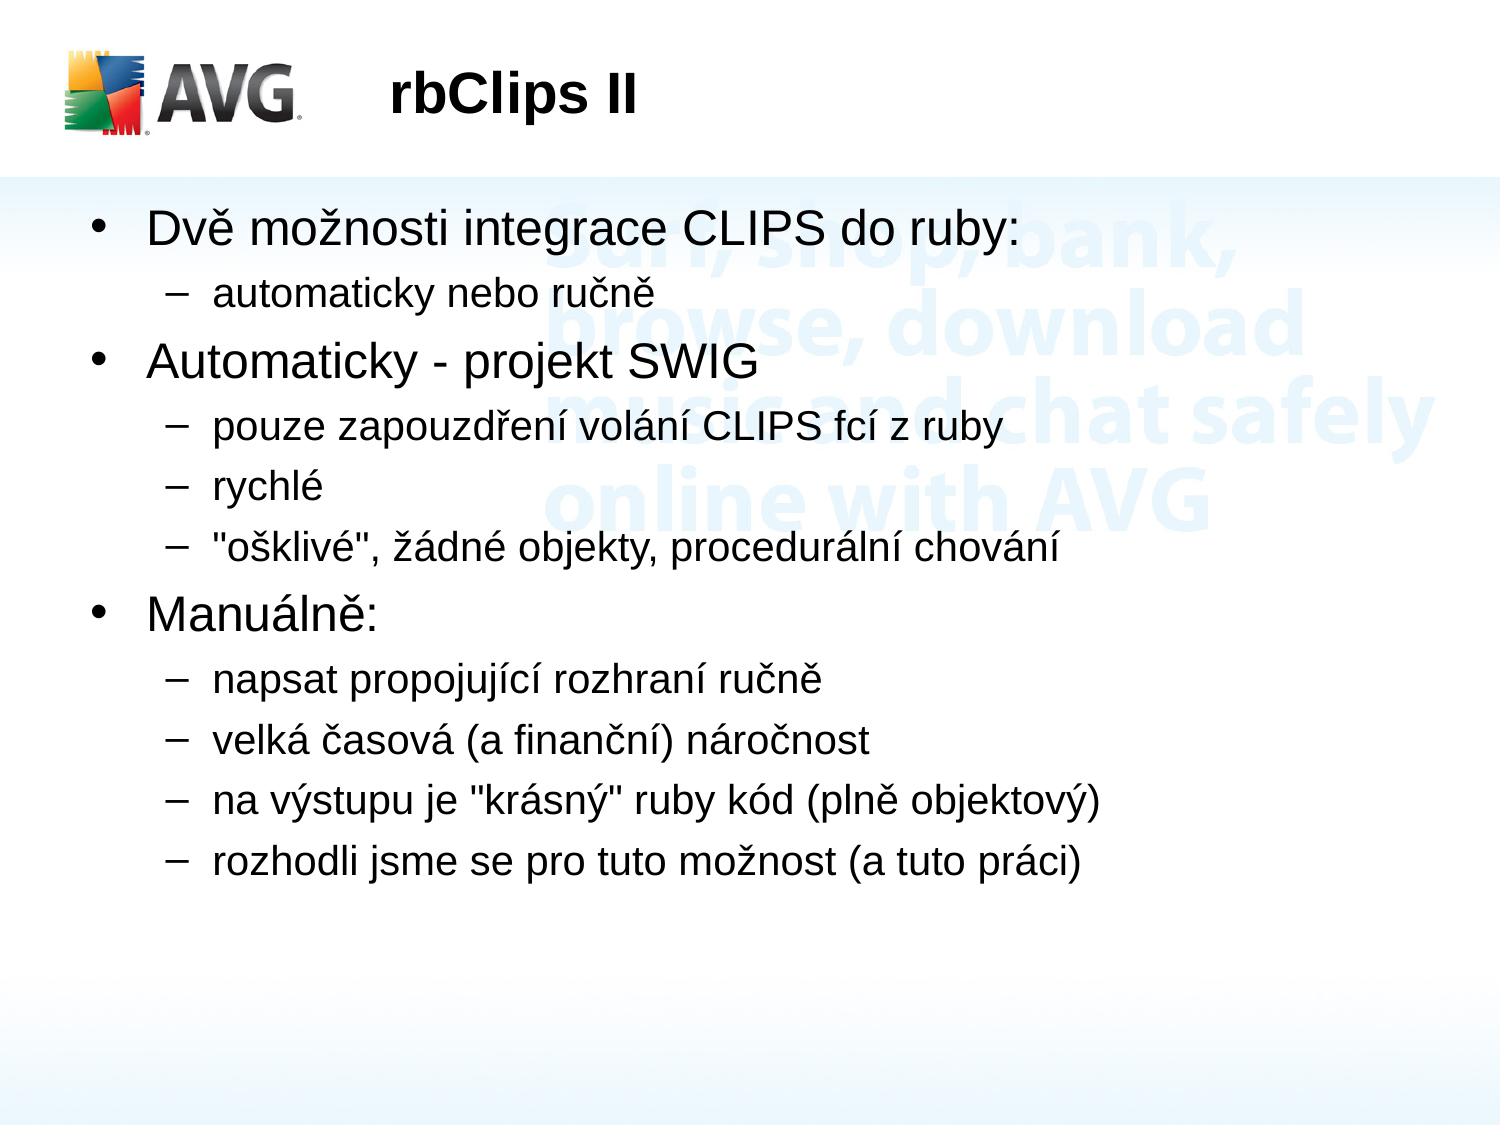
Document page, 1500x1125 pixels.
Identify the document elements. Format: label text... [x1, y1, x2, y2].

list Dvě možnosti integrace CLIPS do ruby: automaticky nebo ručně Automaticky - projekt SWIG pouze zapouzdření volání CLIPS fcí z ruby rychlé "ošklivé", žádné objekty, procedurální chování Manuálně: napsat propojující rozhraní ručně velká časová (a finanční) náročnost na výstupu je "krásný" ruby kód (plně objektový) rozhodli jsme se pro tuto možnost (a tuto práci) [75, 187, 1426, 1020]
picture [0, 0, 1500, 1125]
title rbClips II [375, 29, 1463, 150]
